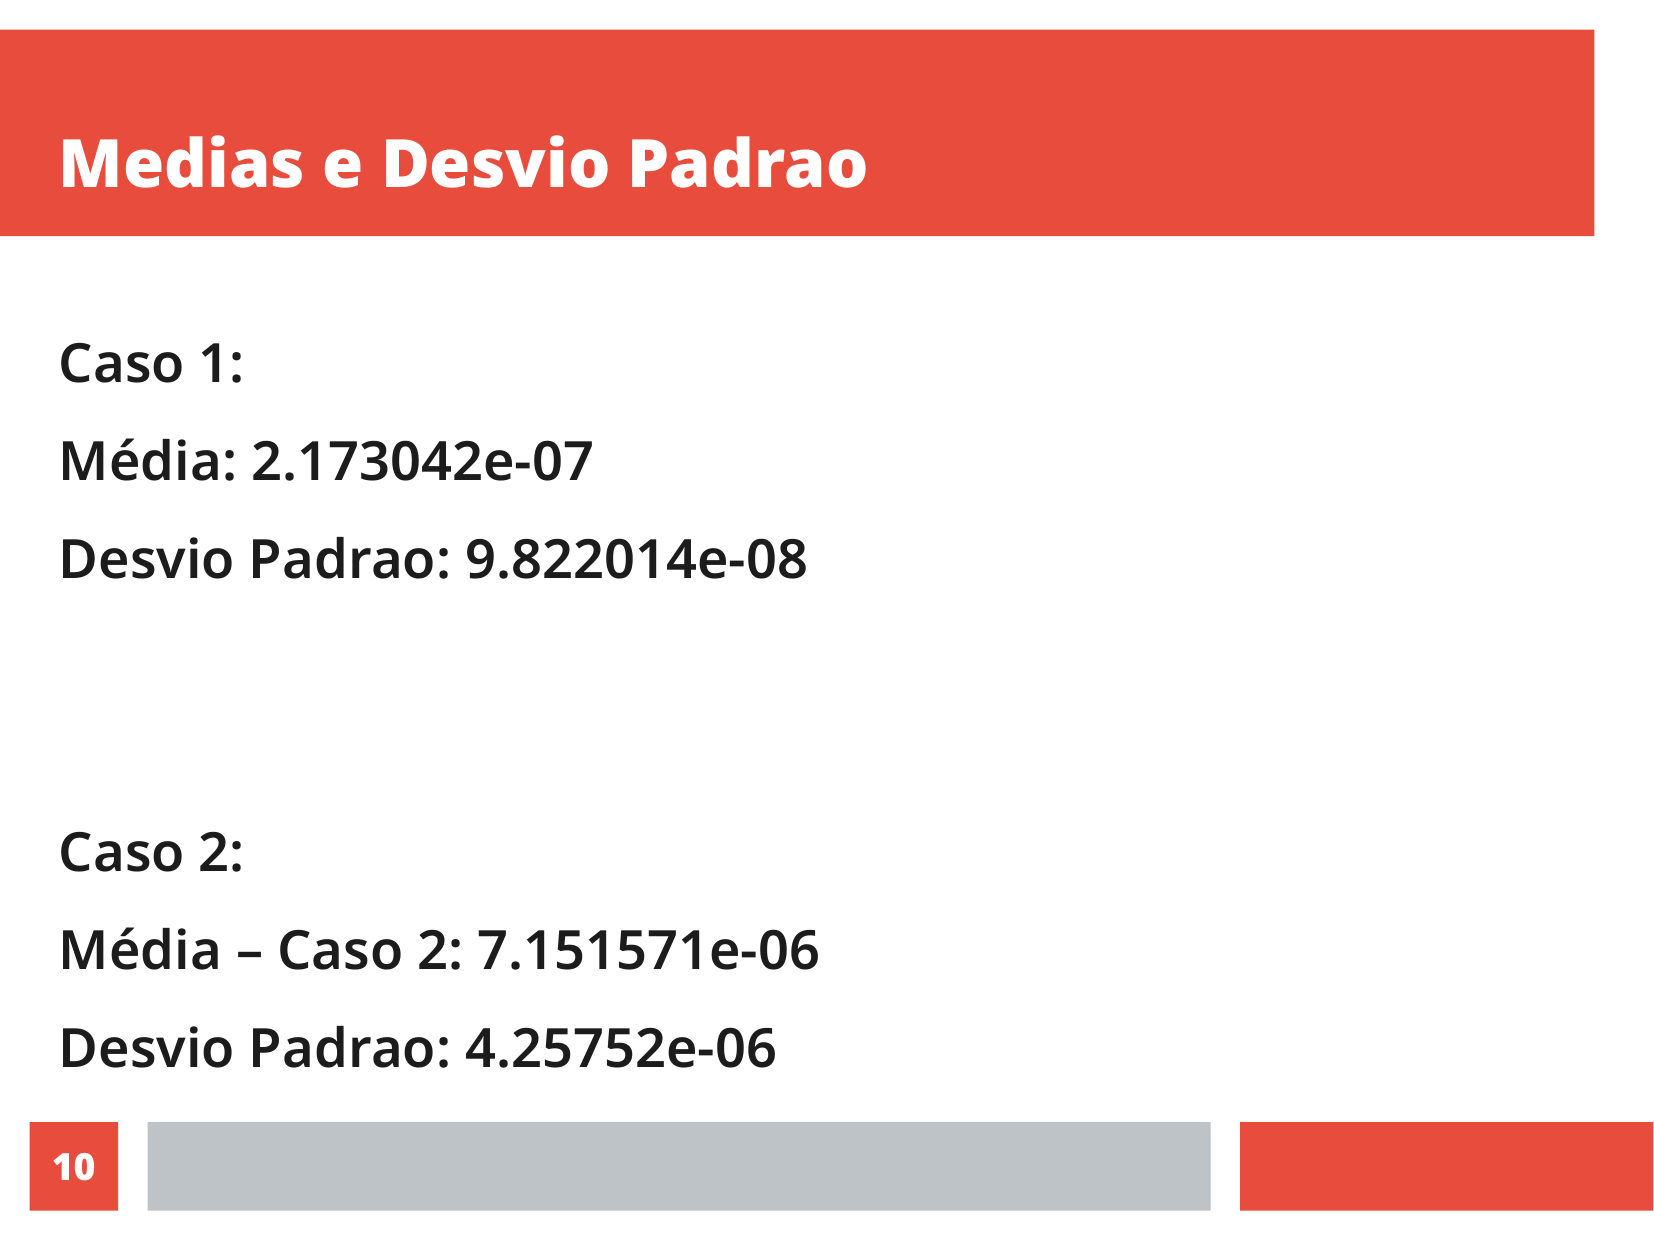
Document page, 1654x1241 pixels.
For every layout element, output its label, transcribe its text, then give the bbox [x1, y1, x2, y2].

title Medias e Desvio Padrao [59, 59, 1595, 207]
list Caso 1: Média: 2.173042e-07 Desvio Padrao: 9.822014e-08 Caso 2: Média – Caso 2: 7.151571e-06 Desvio Padrao: 4.25752e-06 [59, 324, 1565, 1093]
